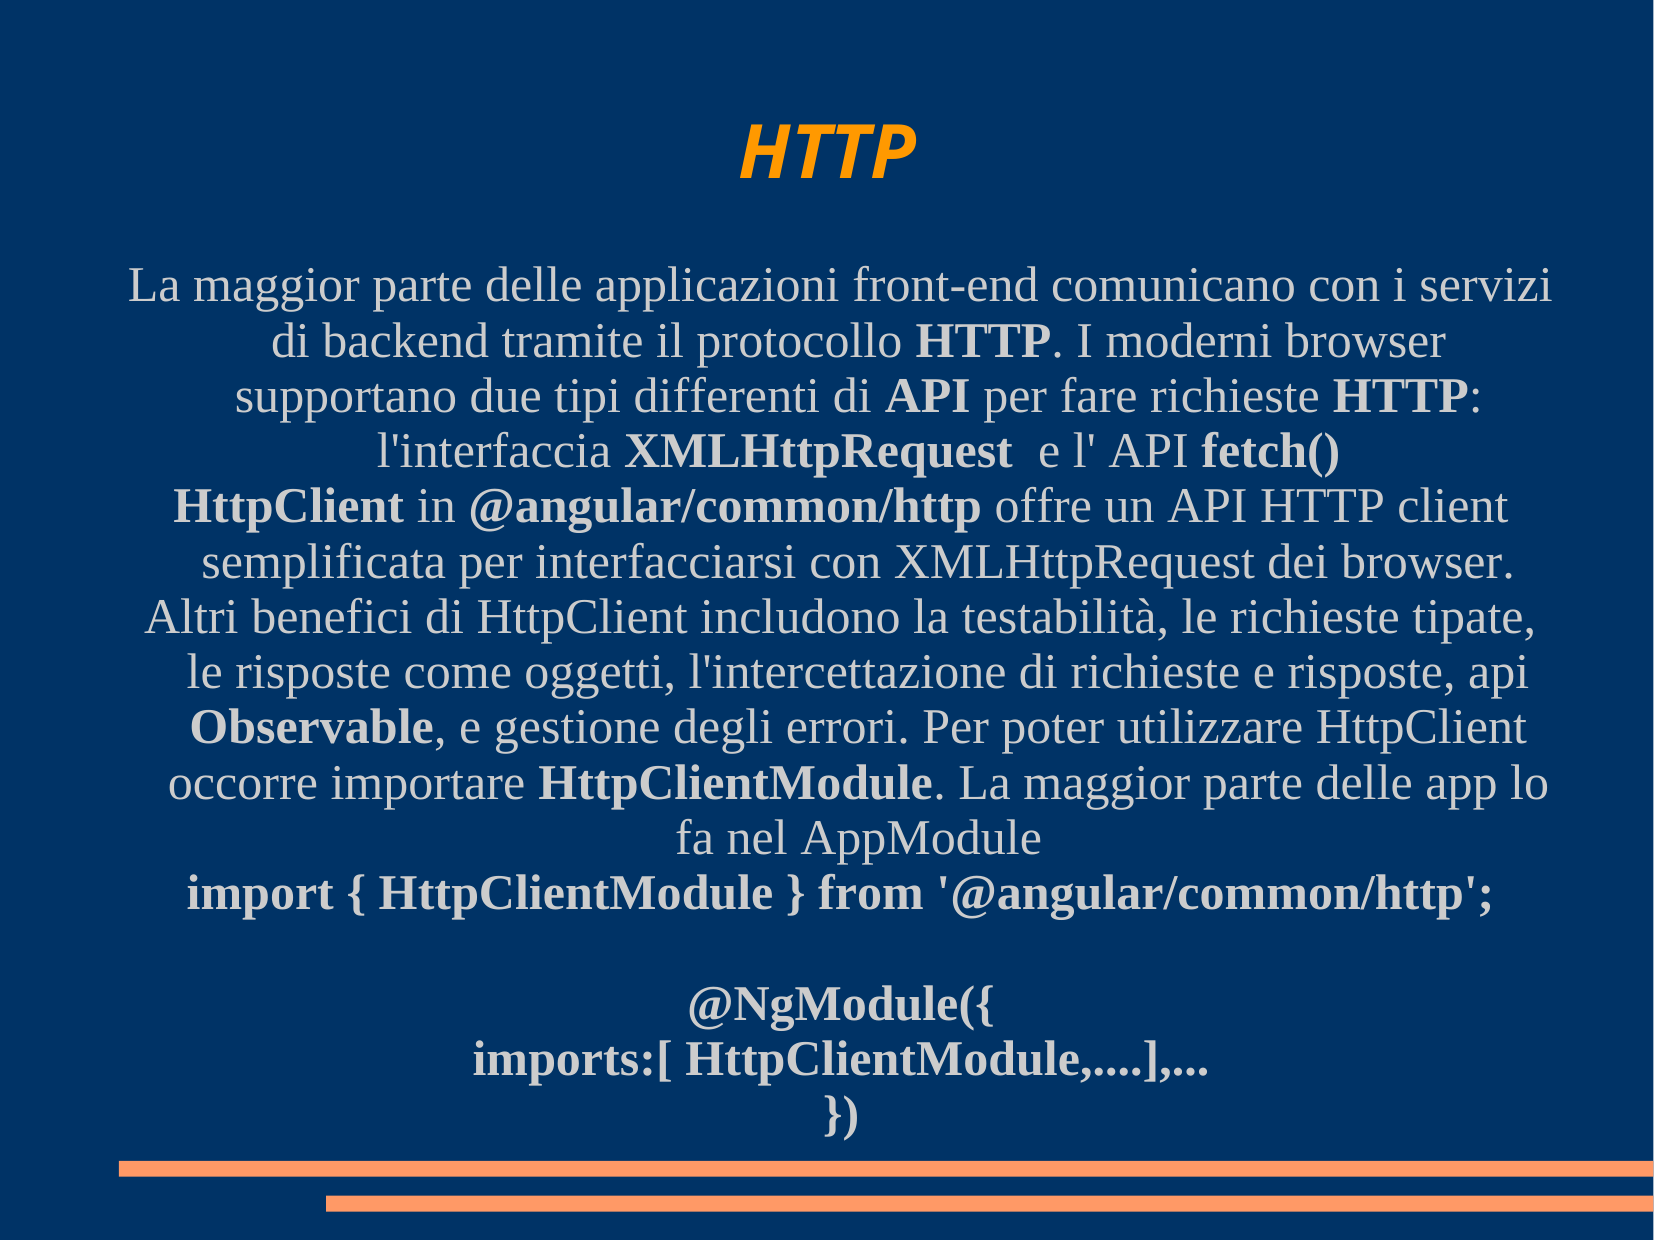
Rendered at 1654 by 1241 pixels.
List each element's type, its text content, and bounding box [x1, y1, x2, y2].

subtitle La maggior parte delle applicazioni front-end comunicano con i servizi di backend tramite il protocollo HTTP. I moderni browser supportano due tipi differenti di API per fare richieste HTTP: l'interfaccia XMLHttpRequest e l' API fetch() HttpClient in @angular/common/http offre un API HTTP client semplificata per interfacciarsi con XMLHttpRequest dei browser. Altri benefici di HttpClient includono la testabilità, le richieste tipate, le risposte come oggetti, l'intercettazione di richieste e risposte, api Observable, e gestione degli errori. Per poter utilizzare HttpClient occorre importare HttpClientModule. La maggior parte delle app lo fa nel AppModule import { HttpClientModule } from '@angular/common/http'; @NgModule({ imports:[ HttpClientModule,....],... }) [121, 245, 1561, 1209]
title HTTP [121, 46, 1534, 245]
